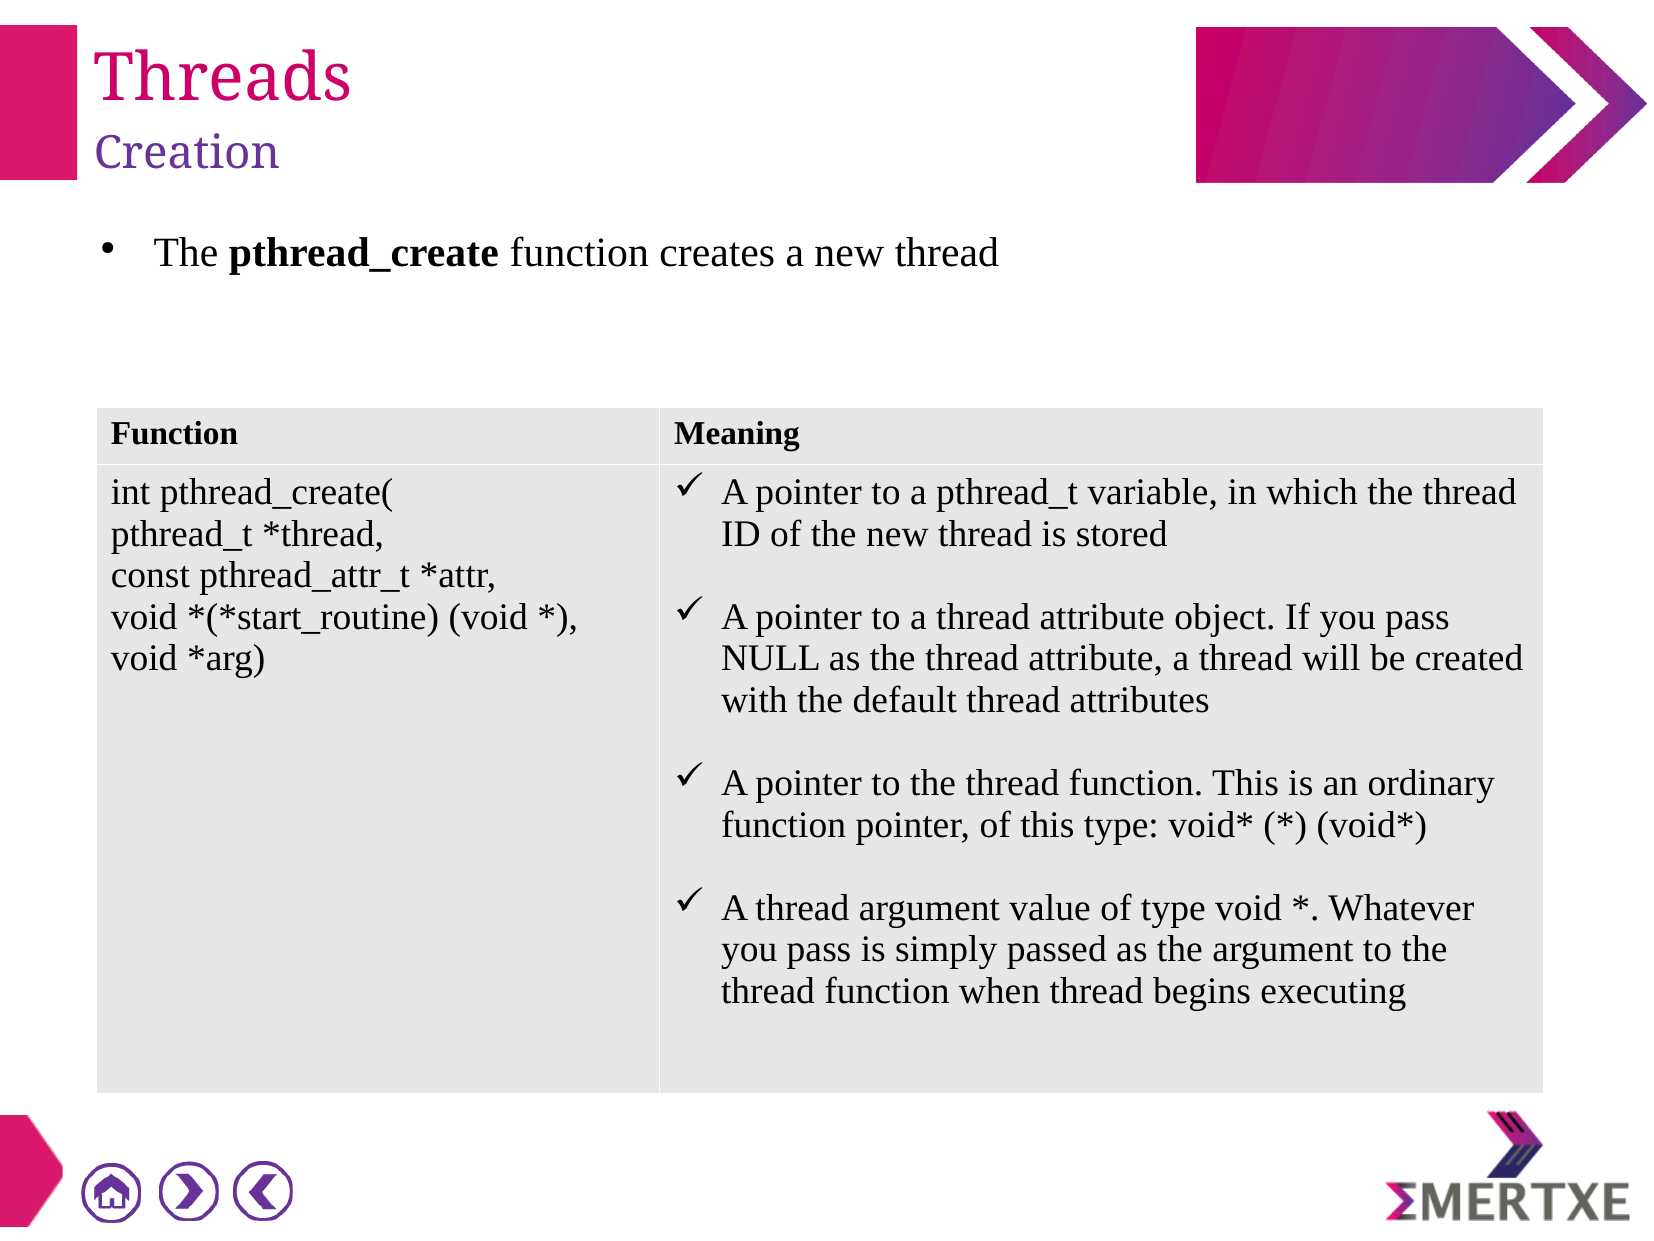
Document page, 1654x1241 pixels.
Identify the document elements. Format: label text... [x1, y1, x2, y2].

table_header Meaning [660, 408, 1543, 464]
picture [1571, 27, 1647, 183]
title Threads Creation [93, 2, 1571, 210]
table_cell int pthread_create( pthread_t *thread, const pthread_attr_t *attr, void *(*start_routine) (void *), void *arg) [97, 465, 659, 1093]
picture [81, 1163, 141, 1223]
picture [159, 1161, 219, 1221]
picture [233, 1161, 293, 1221]
table_header Function [97, 408, 659, 464]
table_cell A pointer to a pthread_t variable, in which the thread ID of the new thread is stored A pointer to a thread attribute object. If you pass NULL as the thread attribute, a thread will be created with the default thread attributes A pointer to the thread function. This is an ordinary function pointer, of this type: void* (*) (void*) A thread argument value of type void *. Whatever you pass is simply passed as the argument to the thread function when thread begins executing [660, 465, 1543, 1093]
picture [1385, 1107, 1631, 1221]
list The pthread_create function creates a new thread [82, 240, 1571, 308]
